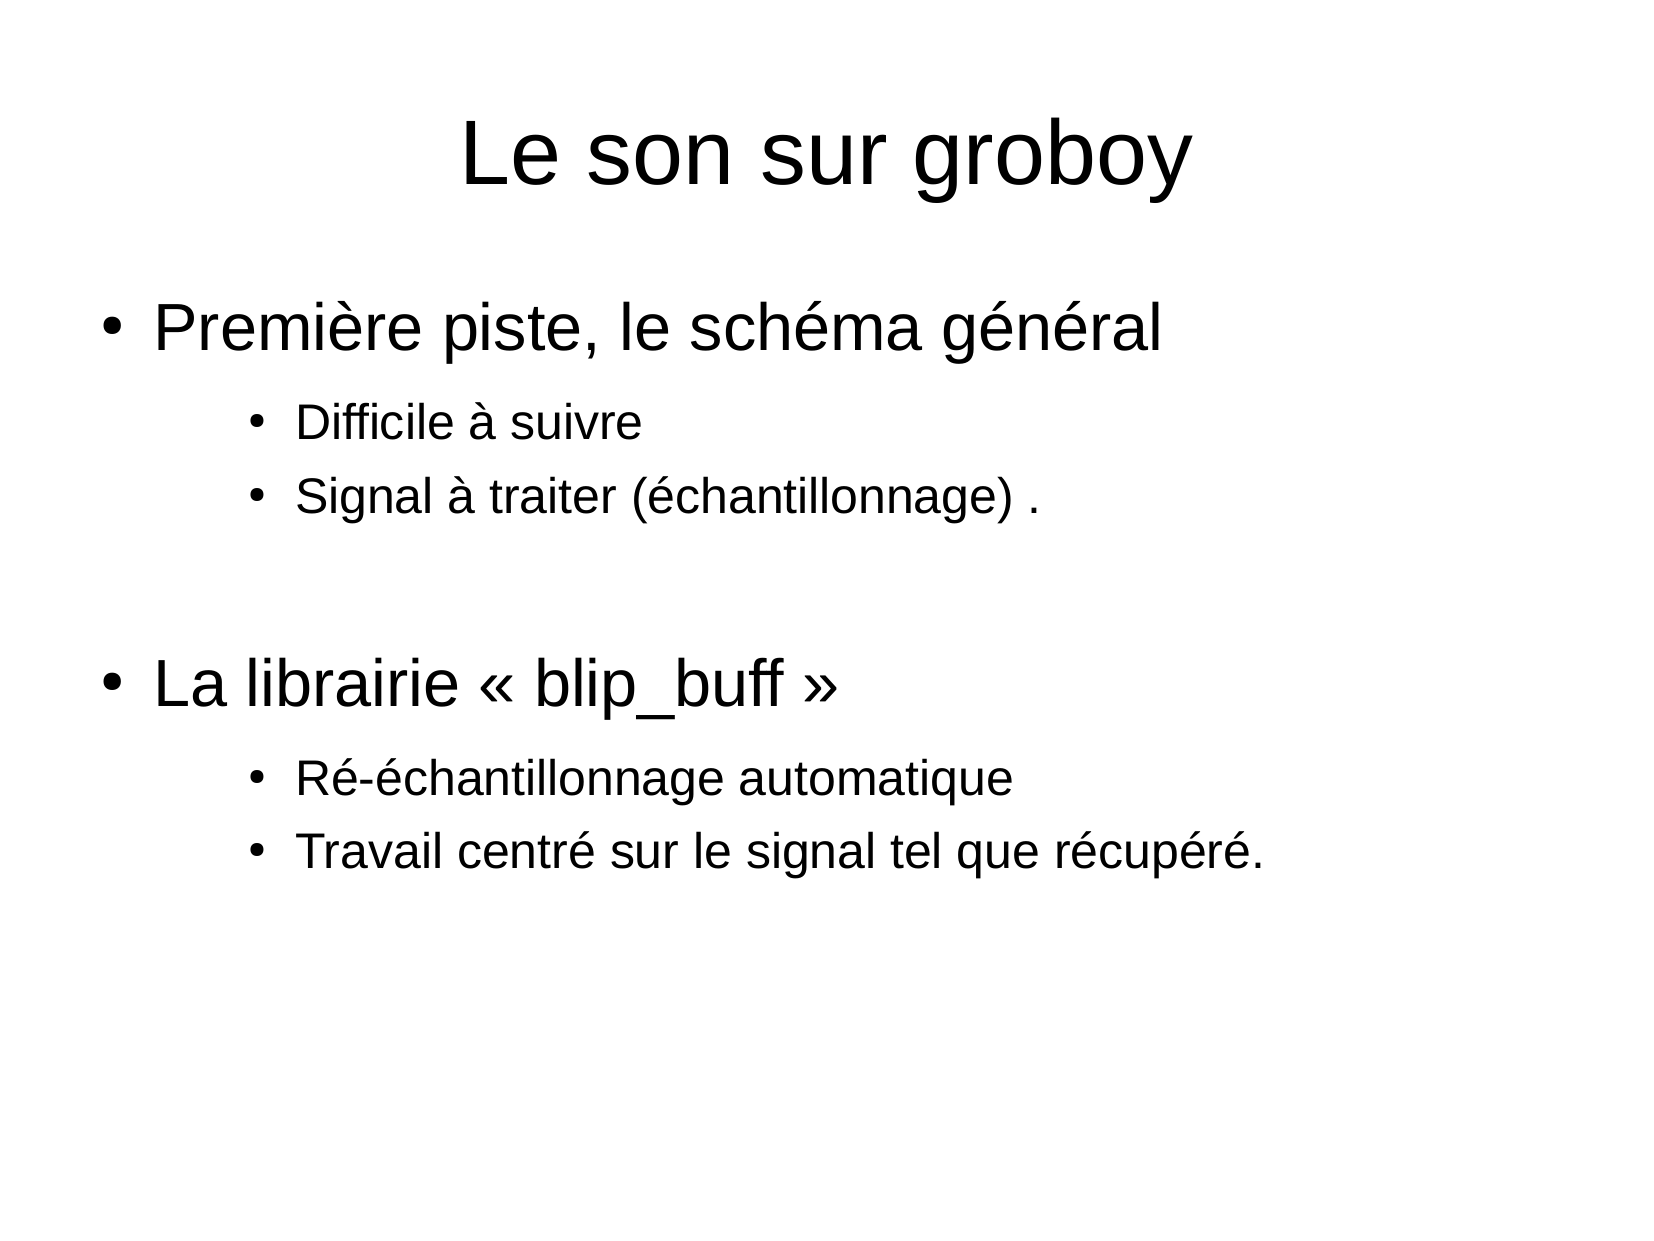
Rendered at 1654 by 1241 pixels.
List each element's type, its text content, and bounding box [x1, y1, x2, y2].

list Première piste, le schéma général Difficile à suivre Signal à traiter (échantillonnage) . La librairie « blip_buff » Ré-échantillonnage automatique Travail centré sur le signal tel que récupéré. [82, 290, 1538, 1010]
title Le son sur groboy [82, 49, 1571, 257]
